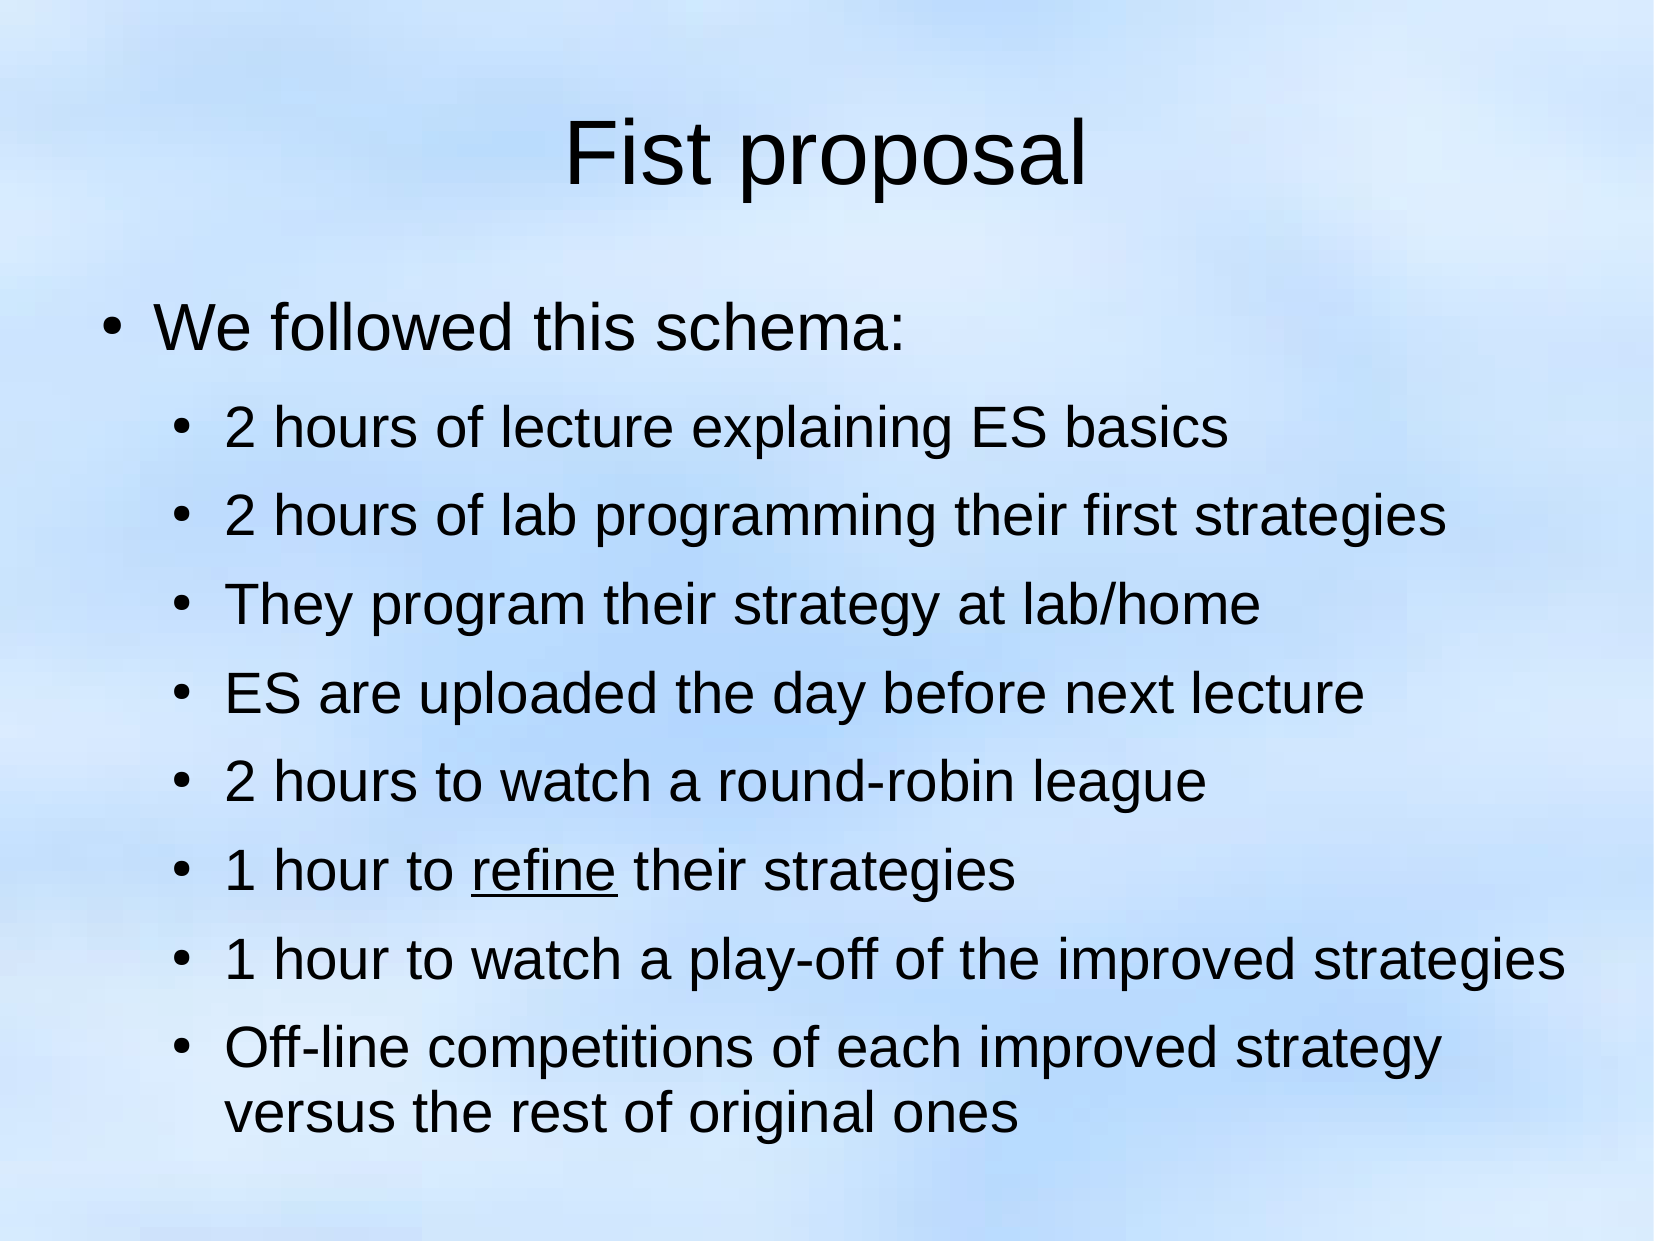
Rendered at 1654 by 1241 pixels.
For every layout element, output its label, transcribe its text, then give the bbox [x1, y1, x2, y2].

list We followed this schema: 2 hours of lecture explaining ES basics 2 hours of lab programming their first strategies They program their strategy at lab/home ES are uploaded the day before next lecture 2 hours to watch a round-robin league 1 hour to refine their strategies 1 hour to watch a play-off of the improved strategies Off-line competitions of each improved strategy versus the rest of original ones [82, 290, 1571, 1109]
title Fist proposal [82, 56, 1571, 250]
picture [0, 0, 1654, 1241]
